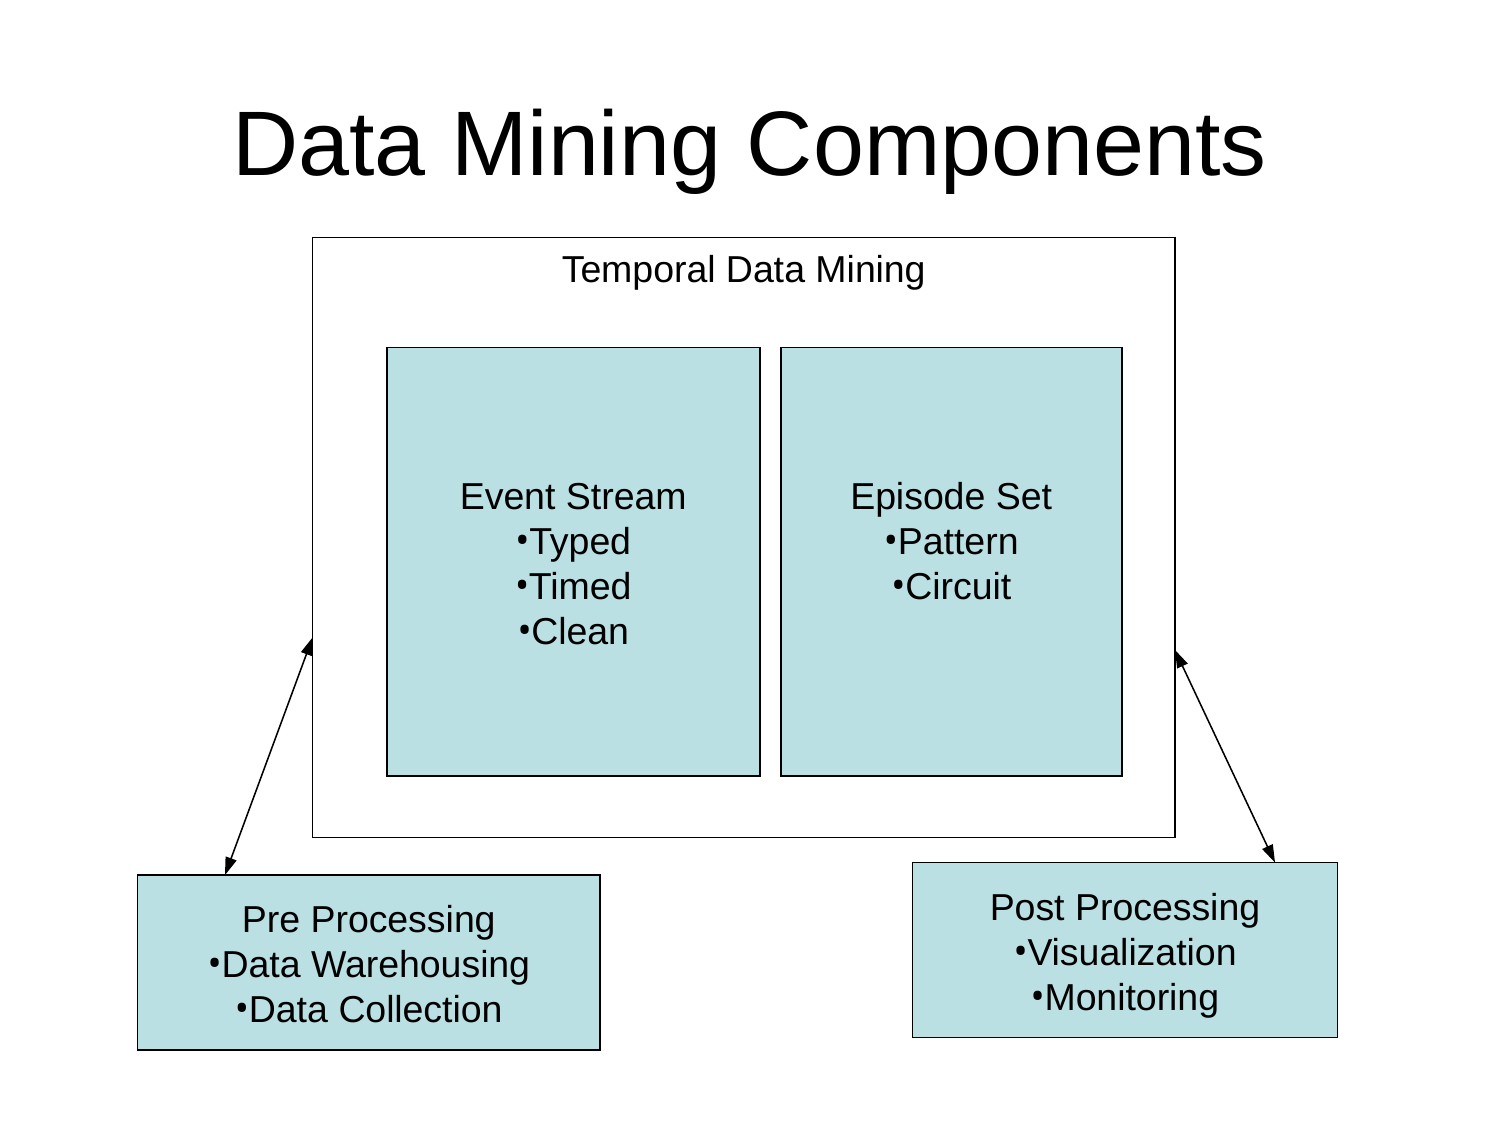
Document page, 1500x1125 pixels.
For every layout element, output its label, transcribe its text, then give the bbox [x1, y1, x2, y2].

title Data Mining Components [75, 45, 1426, 233]
text_box Post Processing Visualization Monitoring [912, 862, 1338, 1037]
text_box Temporal Data Mining [312, 238, 1175, 838]
text_box Pre Processing Data Warehousing Data Collection [137, 875, 600, 1050]
